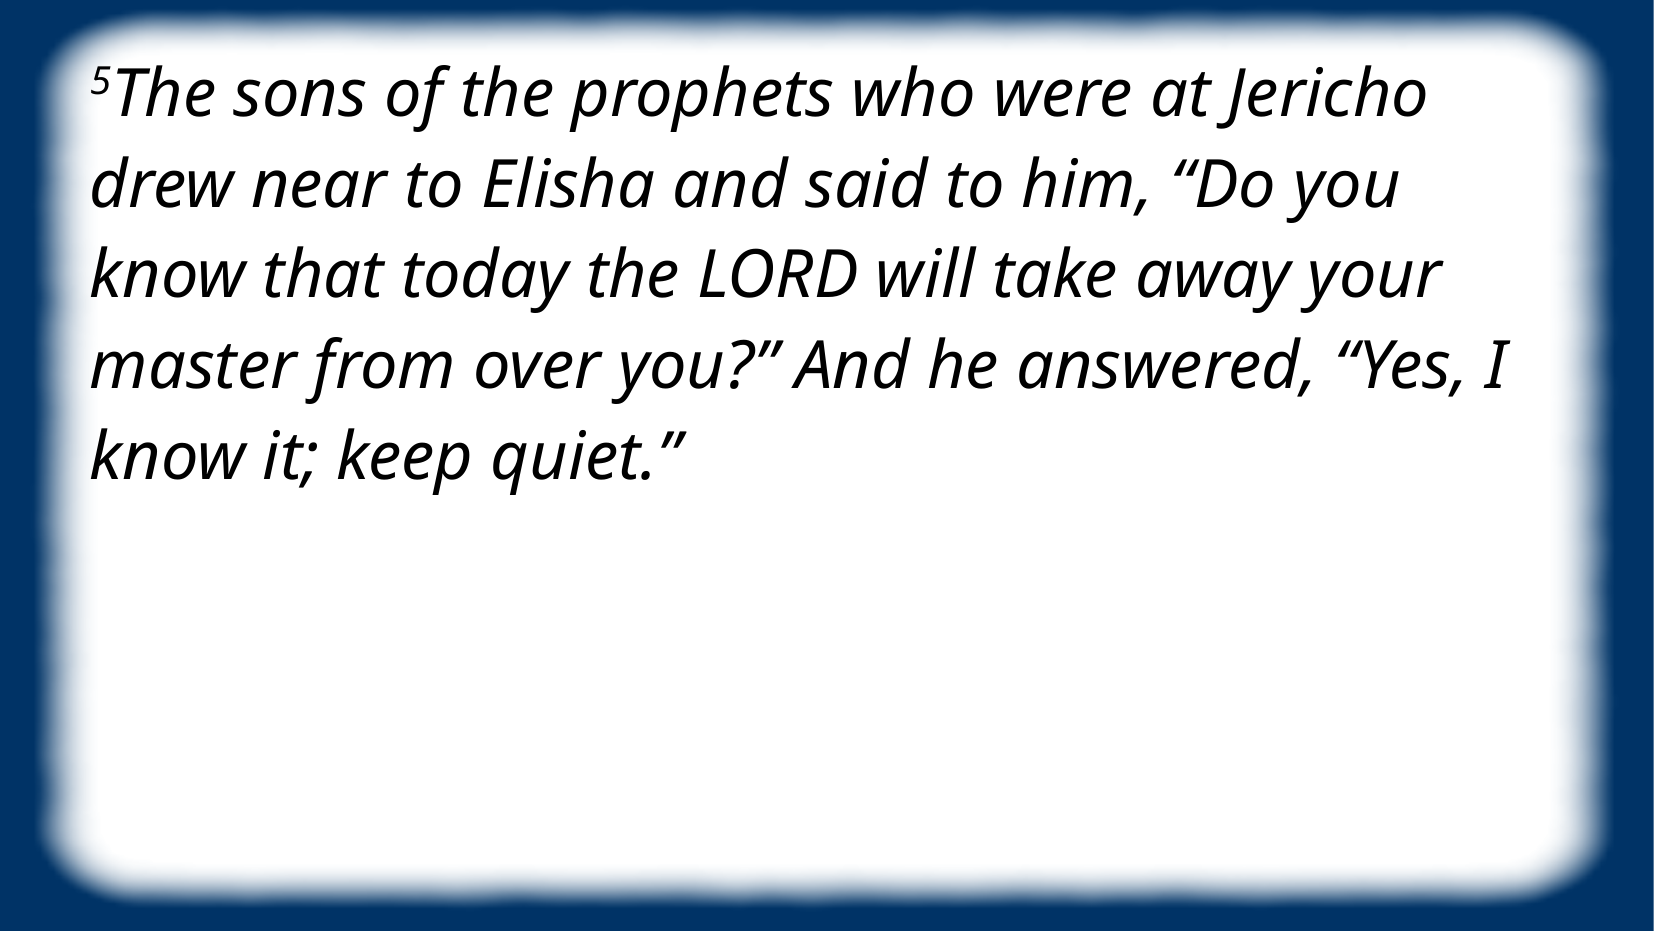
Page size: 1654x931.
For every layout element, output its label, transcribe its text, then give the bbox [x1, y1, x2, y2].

text_box 5The sons of the prophets who were at Jericho drew near to Elisha and said to him, “Do you know that today the LORD will take away your master from over you?” And he answered, “Yes, I know it; keep quiet.” [75, 37, 1591, 586]
picture [0, 0, 1654, 931]
